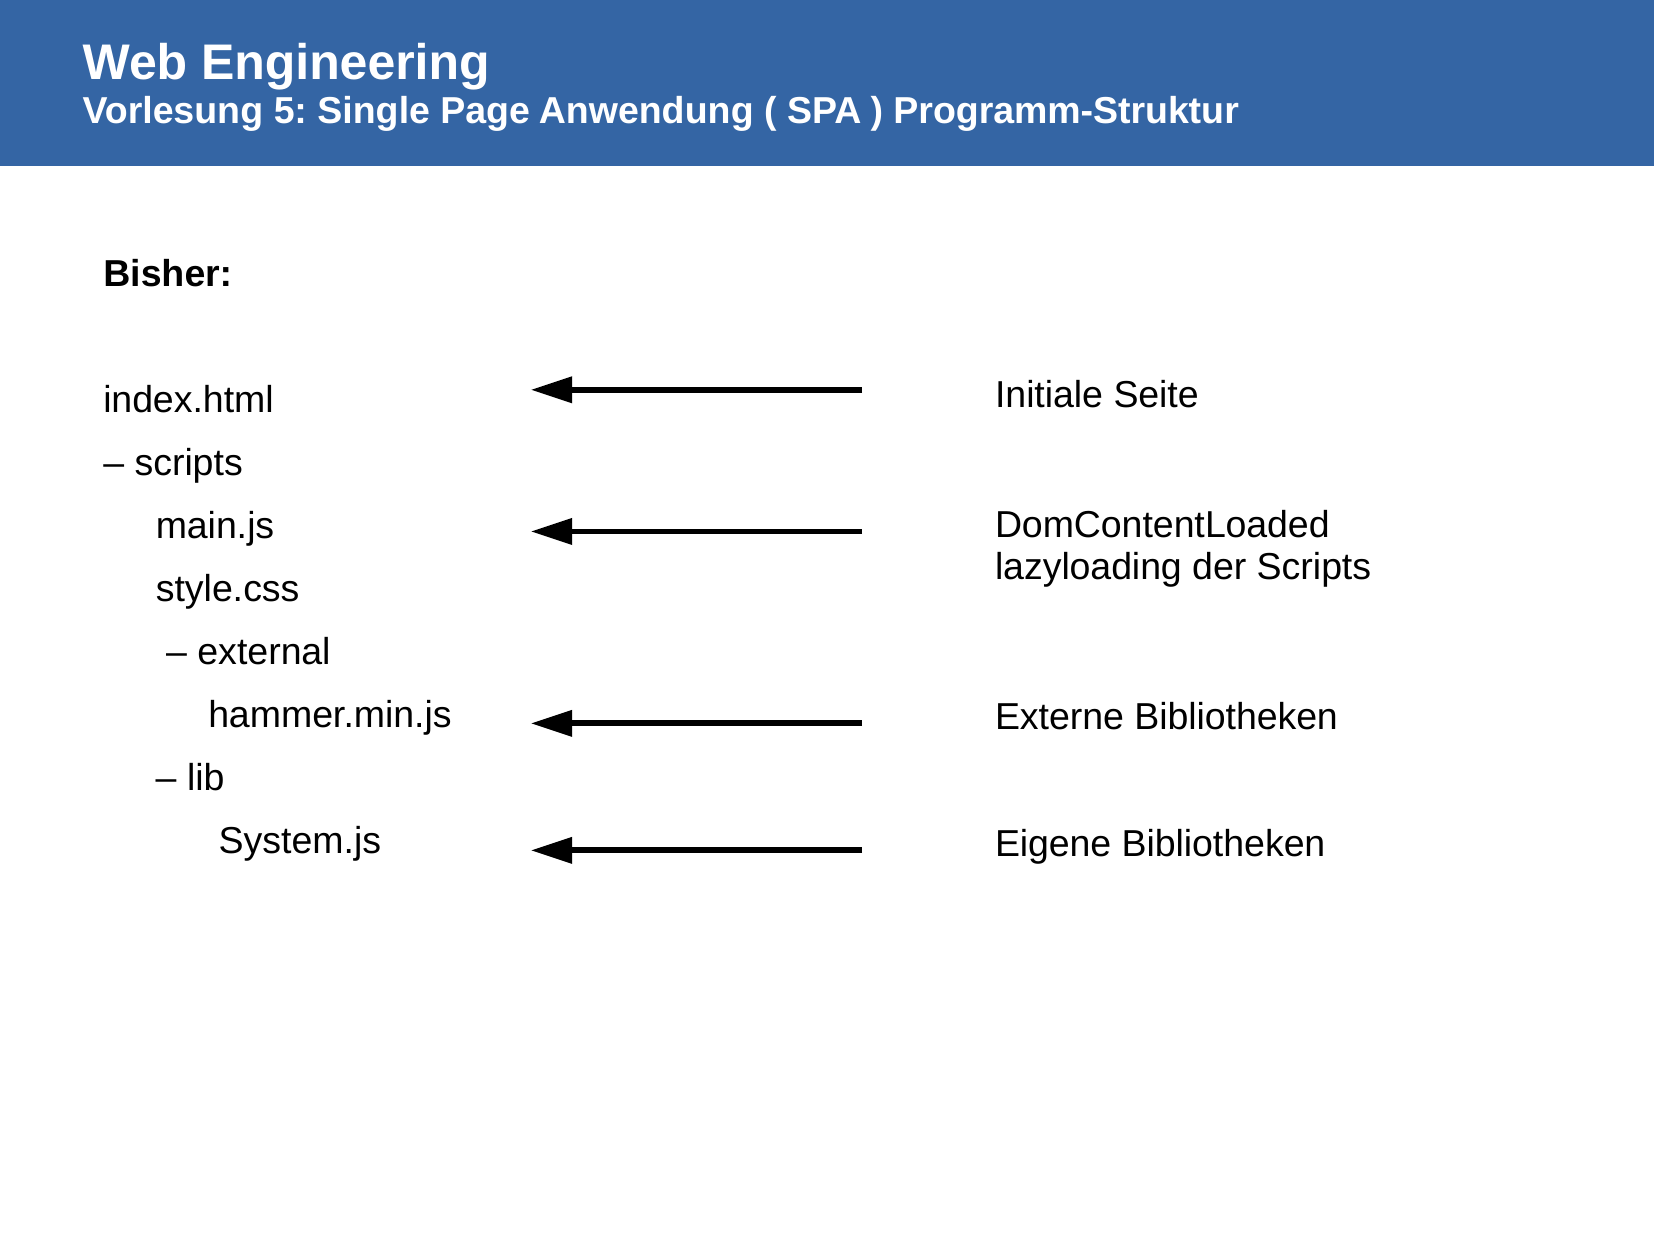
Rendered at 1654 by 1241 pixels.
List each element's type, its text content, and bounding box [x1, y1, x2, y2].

text_box Eigene Bibliotheken [980, 814, 1341, 872]
text_box Bisher: index.html – scripts main.js style.css – external hammer.min.js – lib System.js [88, 224, 756, 932]
title Web Engineering Vorlesung 5: Single Page Anwendung ( SPA ) Programm-Struktur [82, 0, 1571, 166]
text_box Initiale Seite [980, 366, 1214, 447]
text_box DomContentLoaded lazyloading der Scripts [980, 496, 1387, 595]
text_box Externe Bibliotheken [980, 687, 1353, 745]
